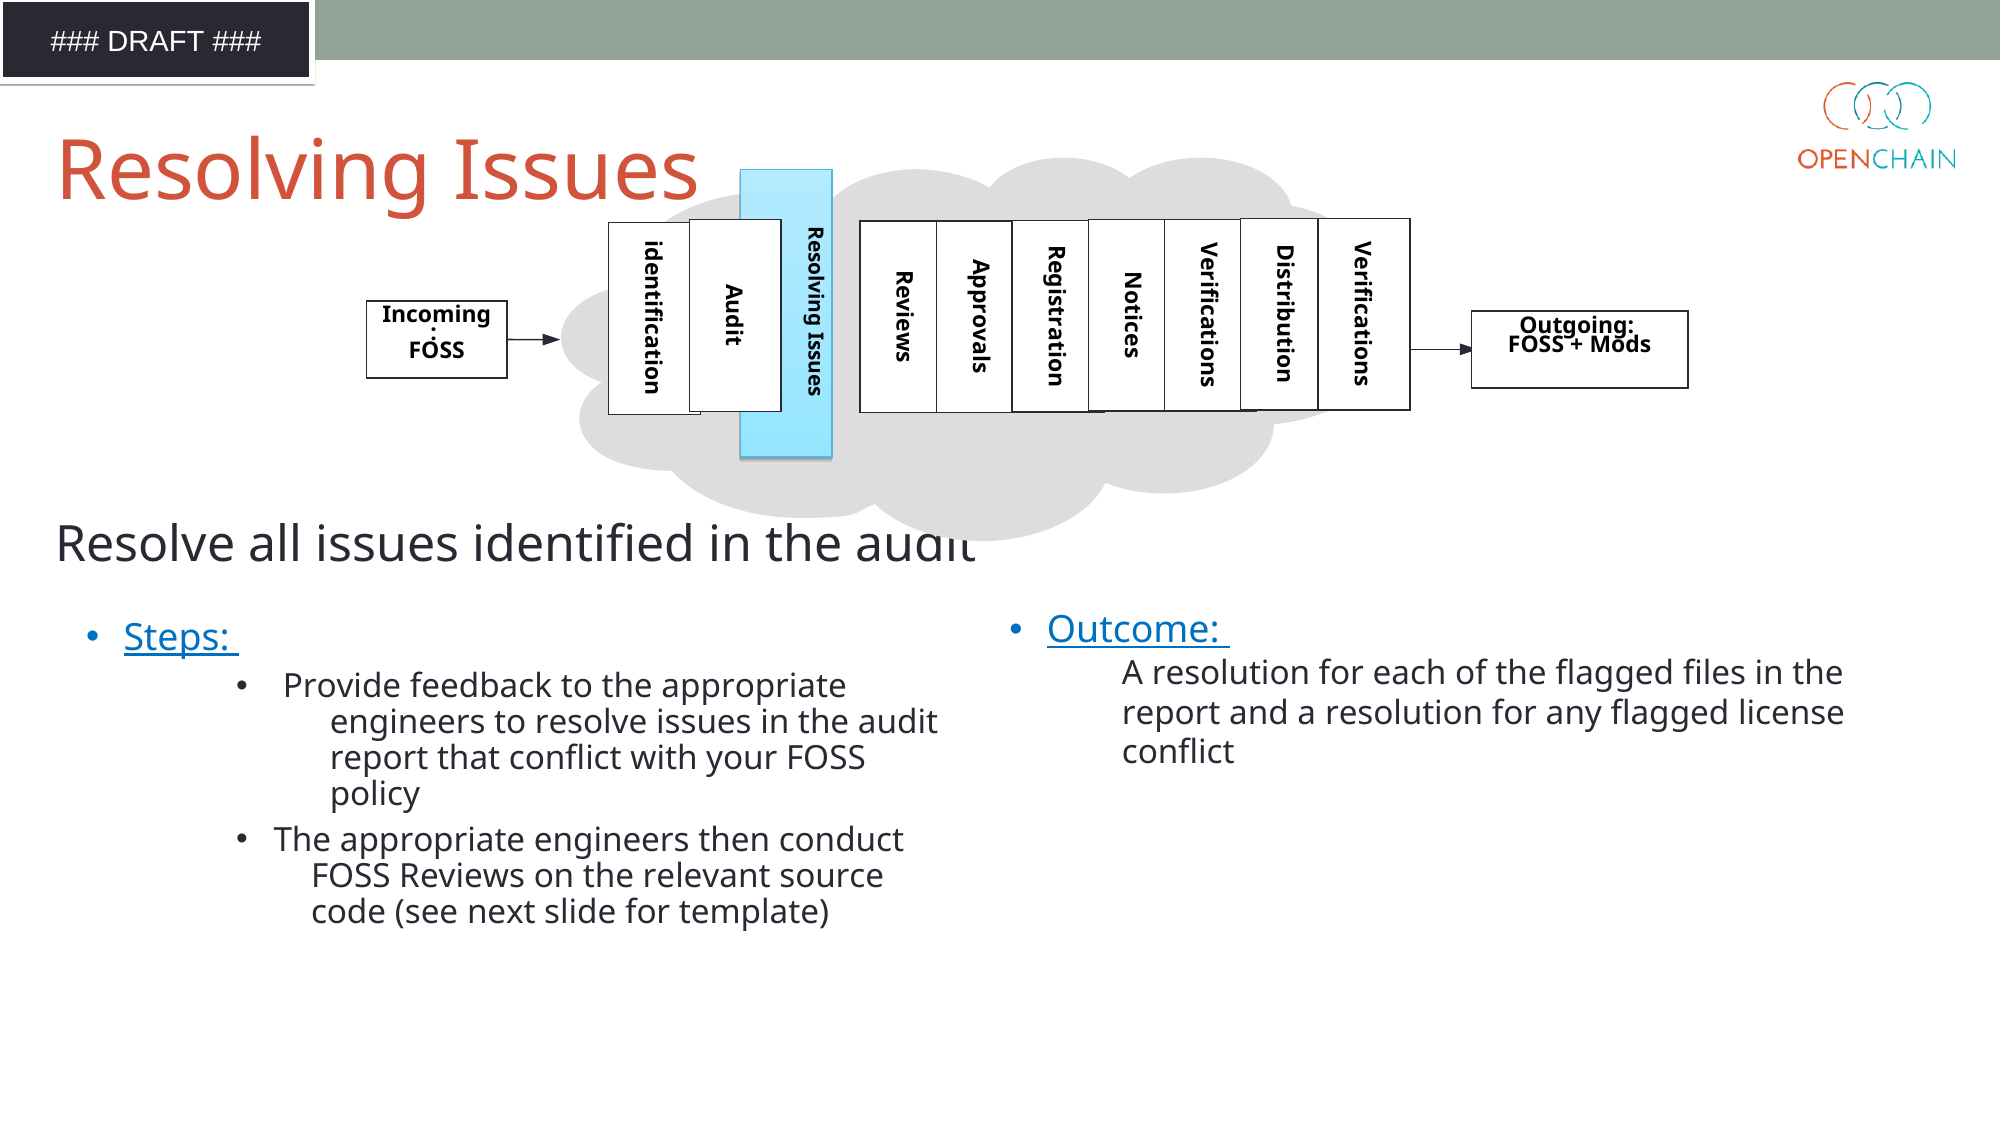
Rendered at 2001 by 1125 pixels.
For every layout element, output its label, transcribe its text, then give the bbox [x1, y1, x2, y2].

text_box Audit [689, 220, 781, 411]
text_box Verifications [1318, 218, 1410, 410]
text_box Verifications [1165, 219, 1256, 411]
text_box Resolving Issues [771, 167, 863, 456]
text_box Registration [1012, 220, 1104, 412]
text_box Incoming: FOSS [367, 301, 507, 378]
text_box [863, 157, 1329, 221]
text_box Notices [1088, 219, 1165, 411]
text_box [663, 169, 771, 223]
text_box identification [609, 223, 700, 414]
text_box Outgoing: FOSS + Mods [1472, 311, 1688, 388]
text_box Reviews [860, 221, 936, 413]
text_box Approvals [936, 221, 1028, 413]
text_box Resolving Issues [40, 84, 1841, 248]
text_box Distribution [1241, 218, 1318, 410]
text_box Outcome: A resolution for each of the flagged files in the report and a resolution for any flagged license conflict [994, 602, 1898, 981]
text_box Resolve all issues identified in the audit [40, 504, 1228, 580]
text_box Steps: Provide feedback to the appropriate engineers to resolve issues in the audit report that conflict with your FOSS policy The appropriate engineers then conduct FOSS Reviews on the relevant source code (see next slide for template) [71, 610, 980, 1041]
text_box [560, 289, 1331, 542]
